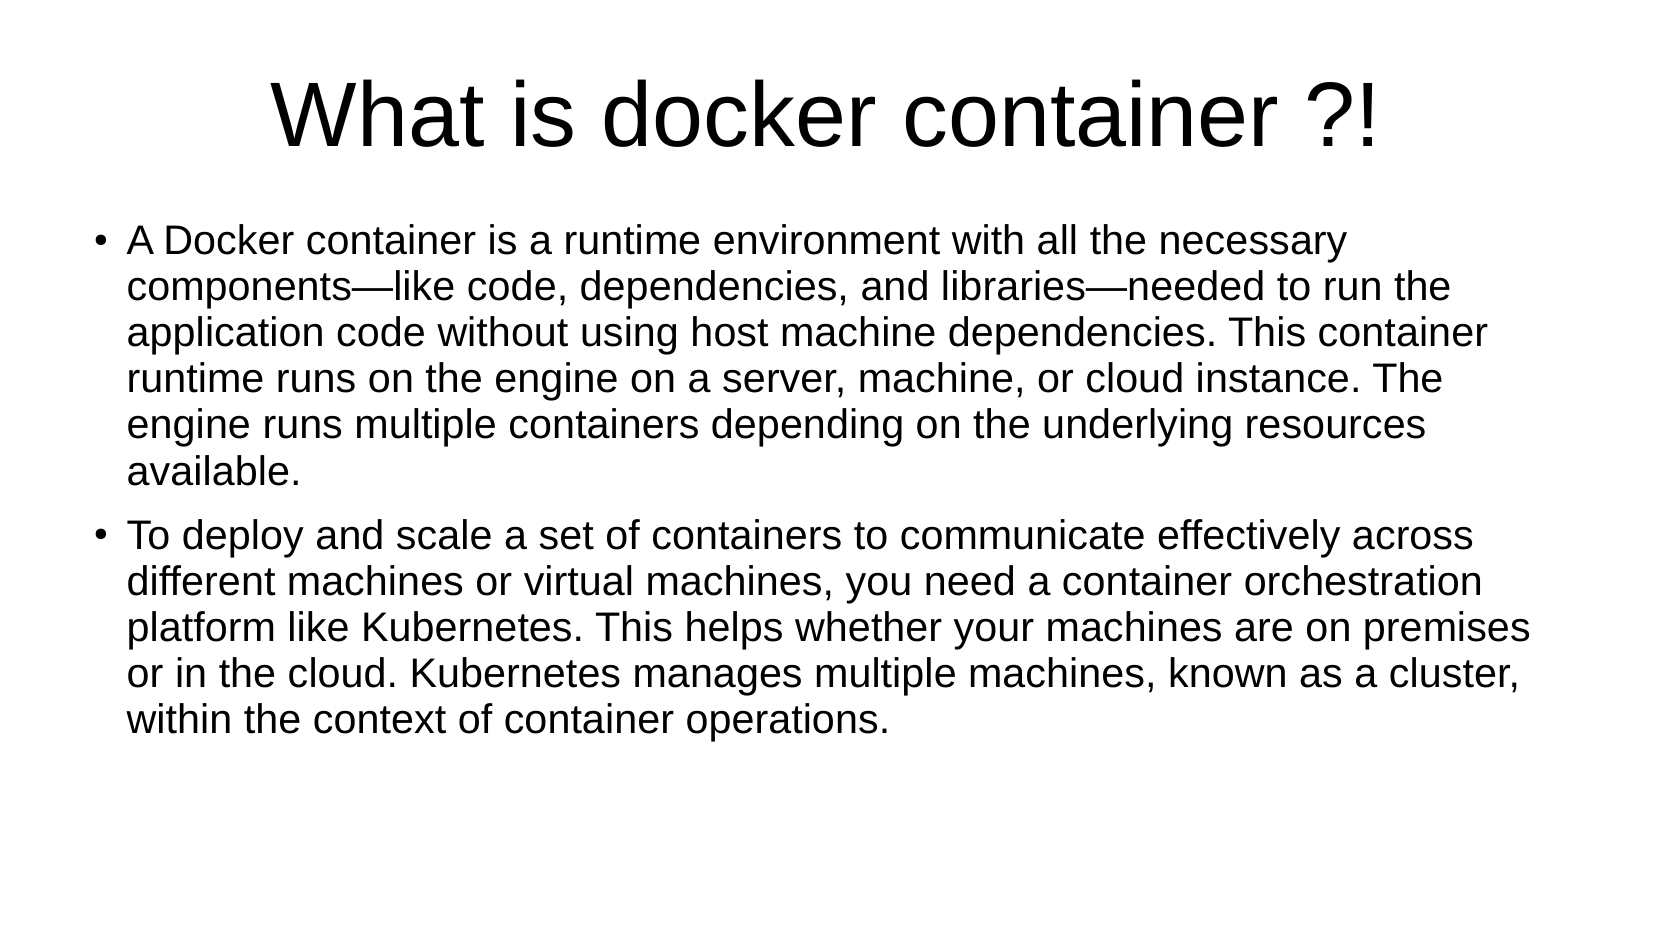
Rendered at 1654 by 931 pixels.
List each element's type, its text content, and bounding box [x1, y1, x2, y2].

title What is docker container ?! [82, 37, 1571, 193]
list A Docker container is a runtime environment with all the necessary components—like code, dependencies, and libraries—needed to run the application code without using host machine dependencies. This container runtime runs on the engine on a server, machine, or cloud instance. The engine runs multiple containers depending on the underlying resources available. To deploy and scale a set of containers to communicate effectively across different machines or virtual machines, you need a container orchestration platform like Kubernetes. This helps whether your machines are on premises or in the cloud. Kubernetes manages multiple machines, known as a cluster, within the context of container operations. [82, 217, 1571, 758]
